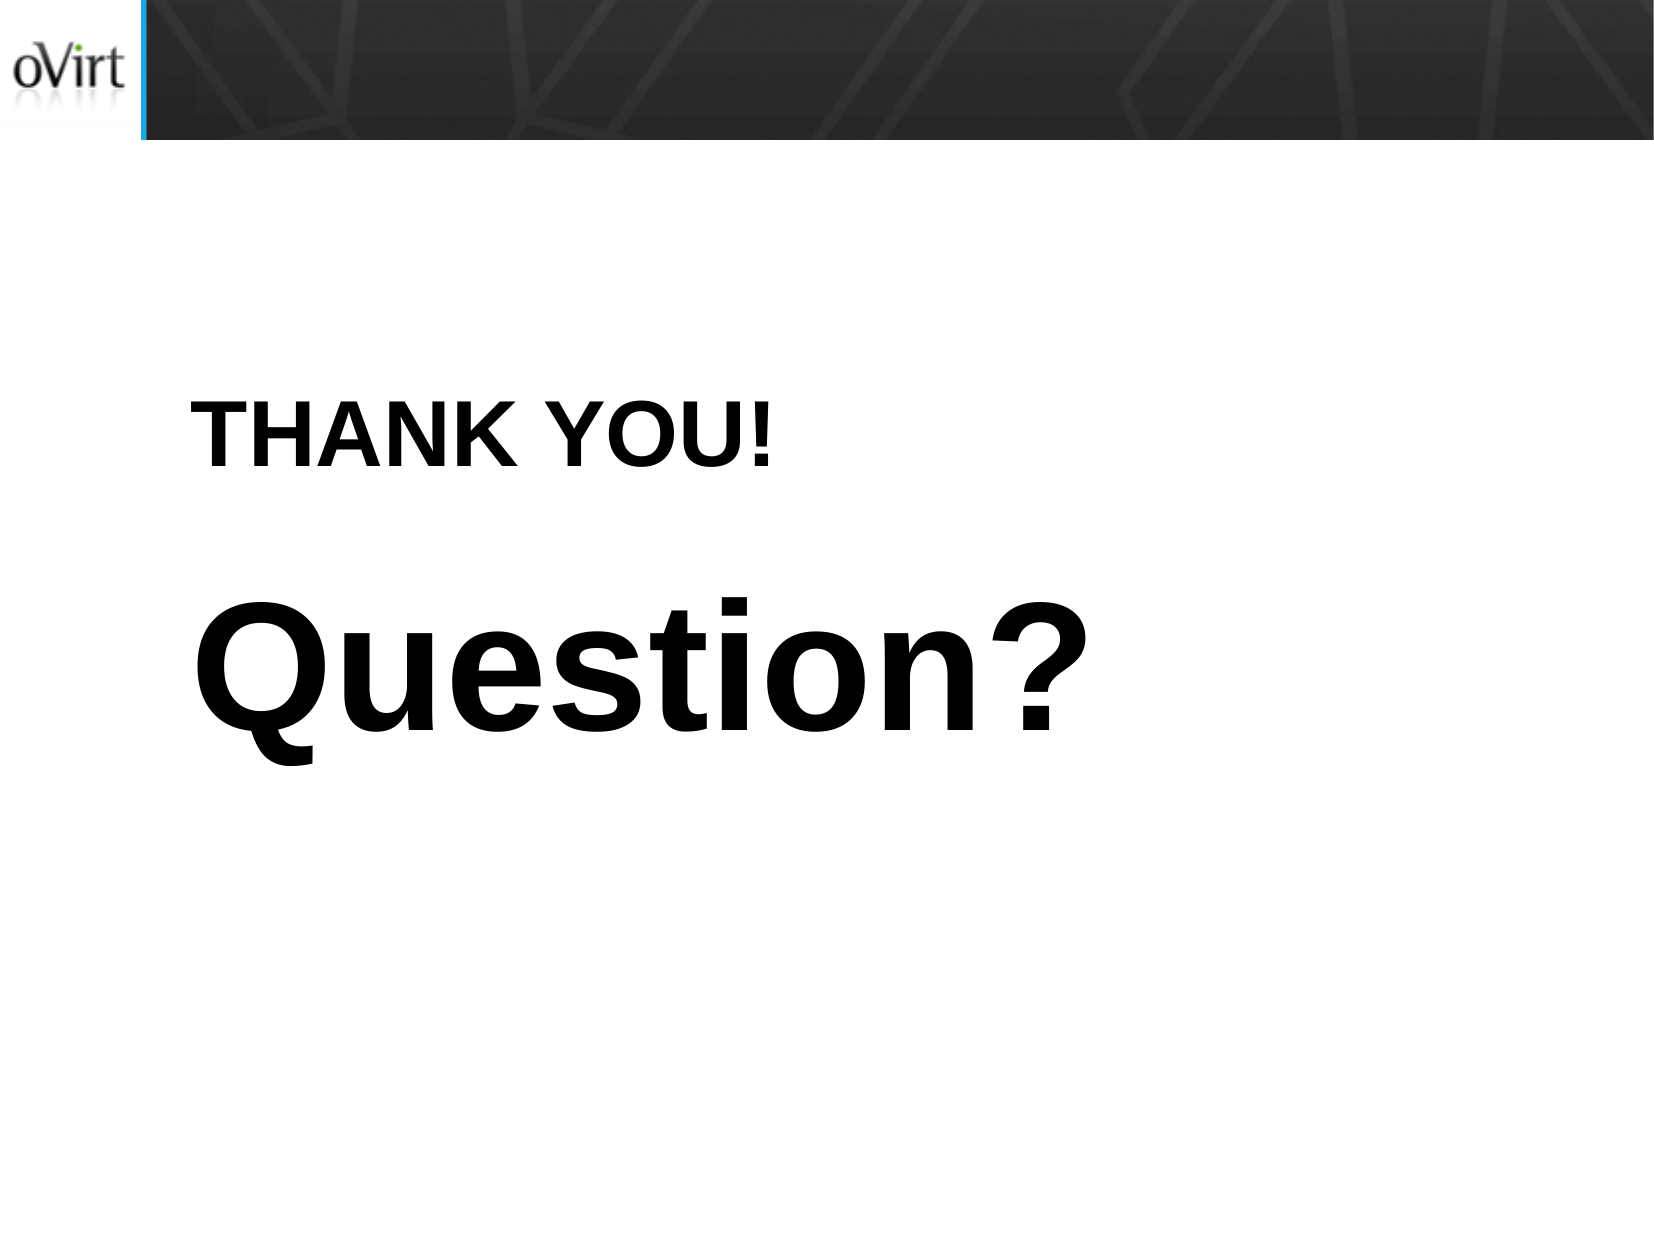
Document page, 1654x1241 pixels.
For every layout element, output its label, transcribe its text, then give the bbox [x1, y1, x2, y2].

text_box THANK YOU! [175, 374, 1549, 510]
text_box Question? [176, 557, 1549, 777]
picture [0, 0, 1654, 140]
